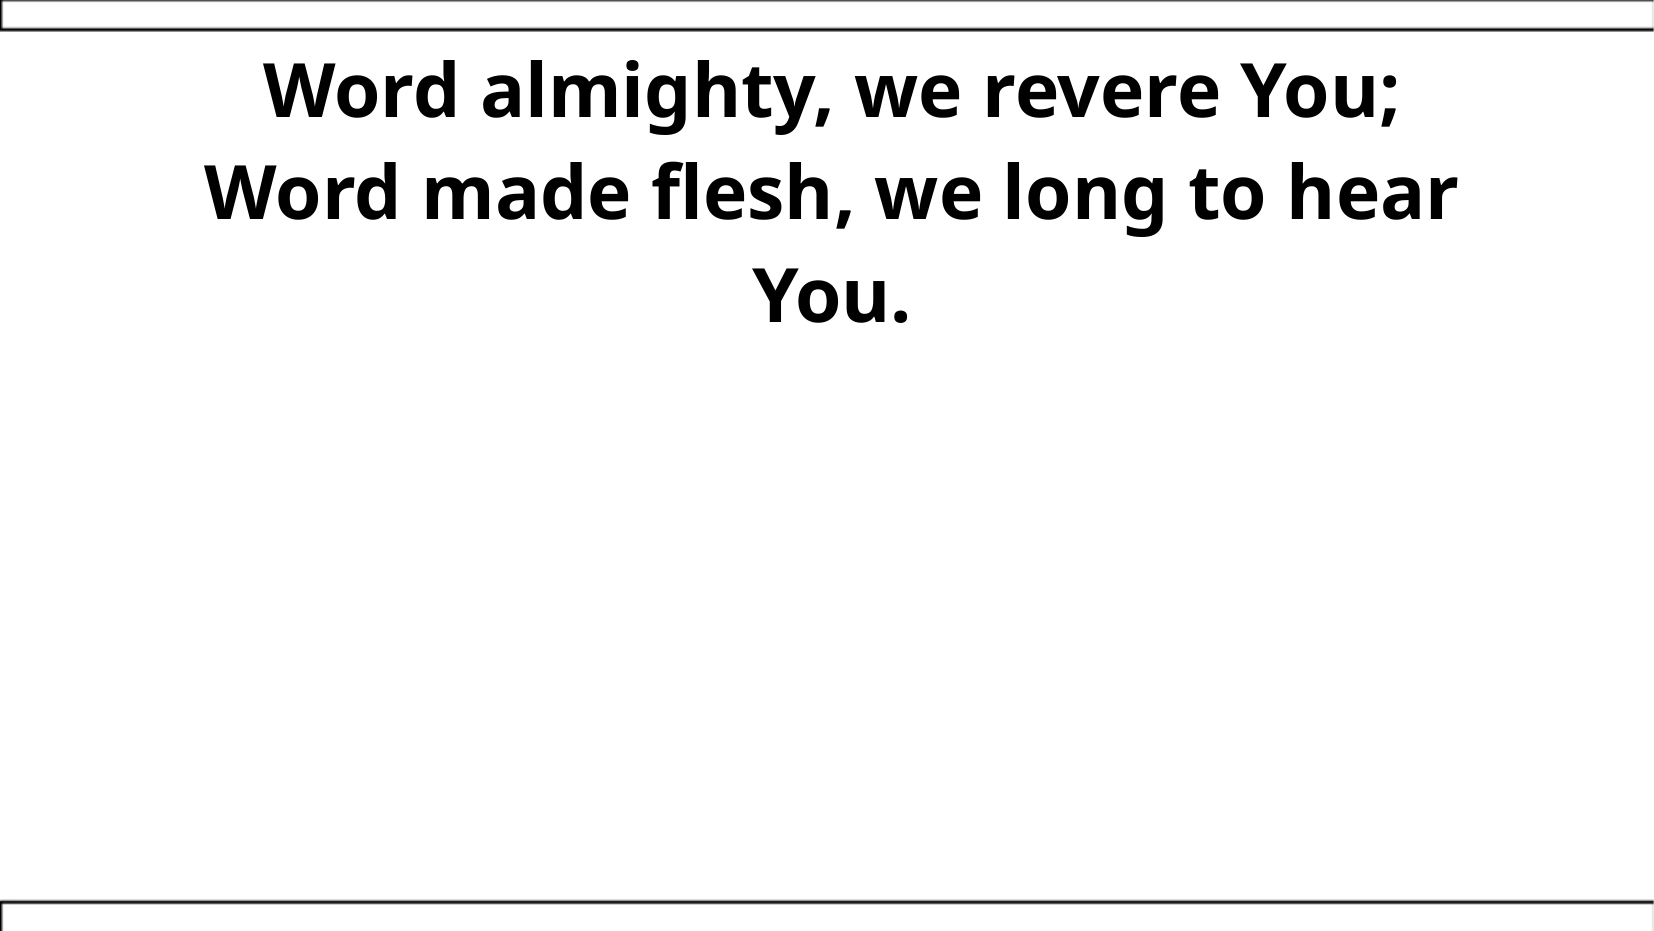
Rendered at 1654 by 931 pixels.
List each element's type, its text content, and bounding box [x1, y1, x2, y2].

picture [0, 0, 1654, 931]
text_box Word almighty, we revere You; Word made flesh, we long to hear You. [120, 30, 1546, 245]
